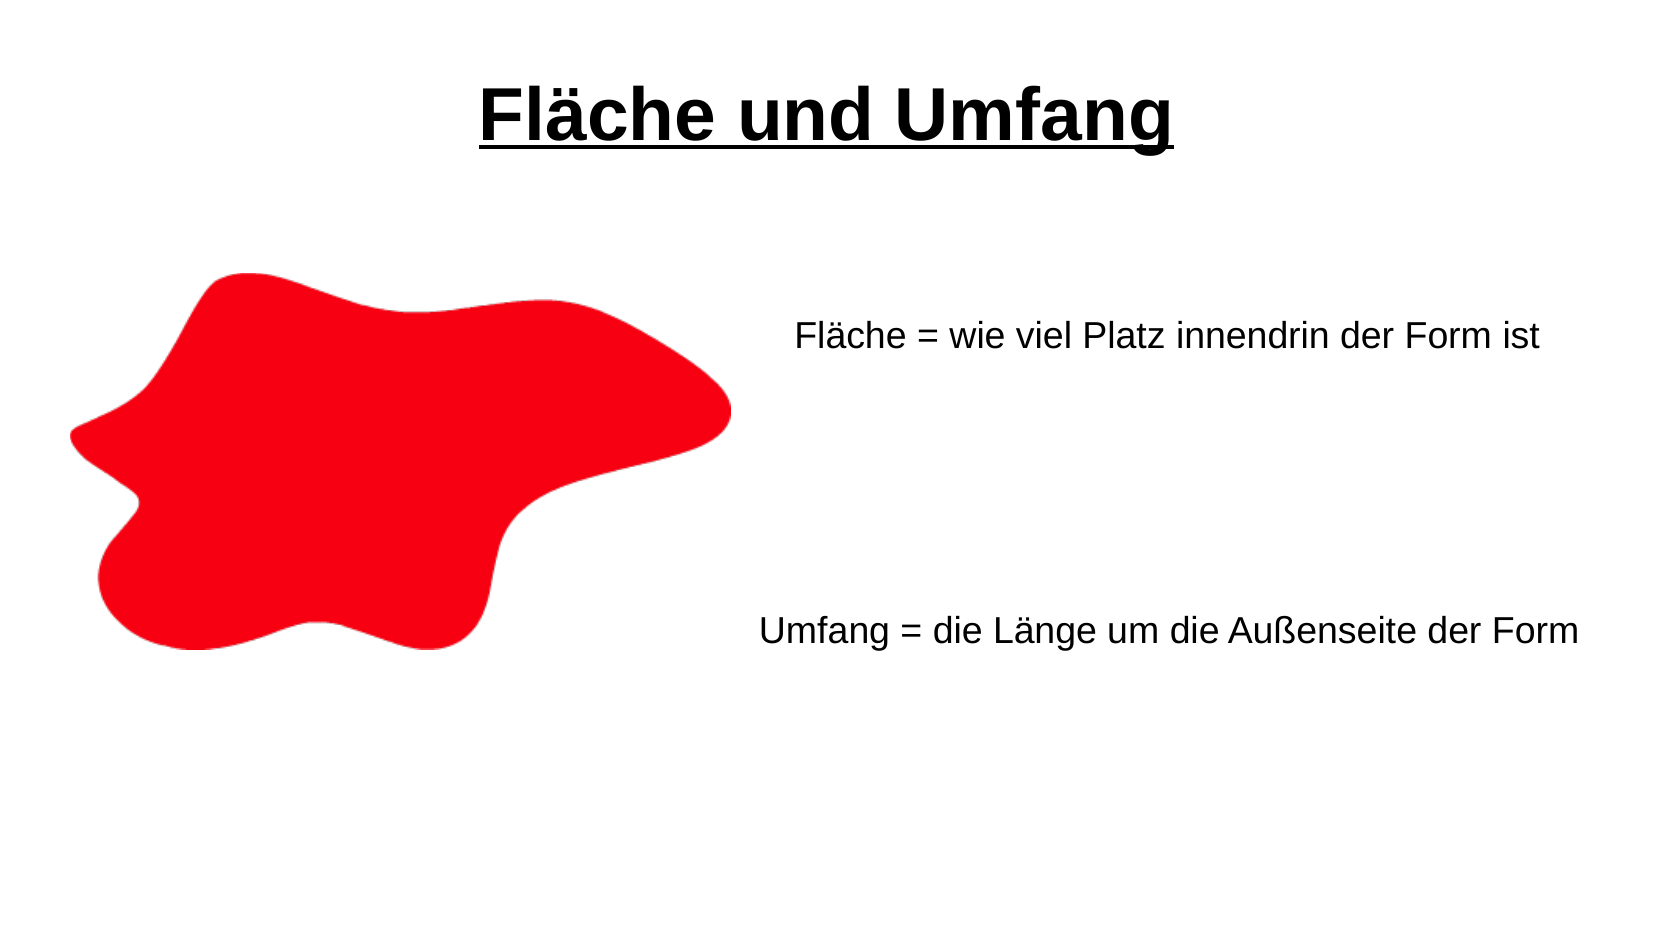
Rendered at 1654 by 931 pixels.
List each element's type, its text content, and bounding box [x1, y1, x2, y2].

text_box Umfang = die Länge um die Außenseite der Form [744, 602, 1607, 702]
text_box Fläche = wie viel Platz innendrin der Form ist [779, 307, 1571, 406]
picture [70, 273, 731, 650]
title Fläche und Umfang [82, 37, 1571, 193]
